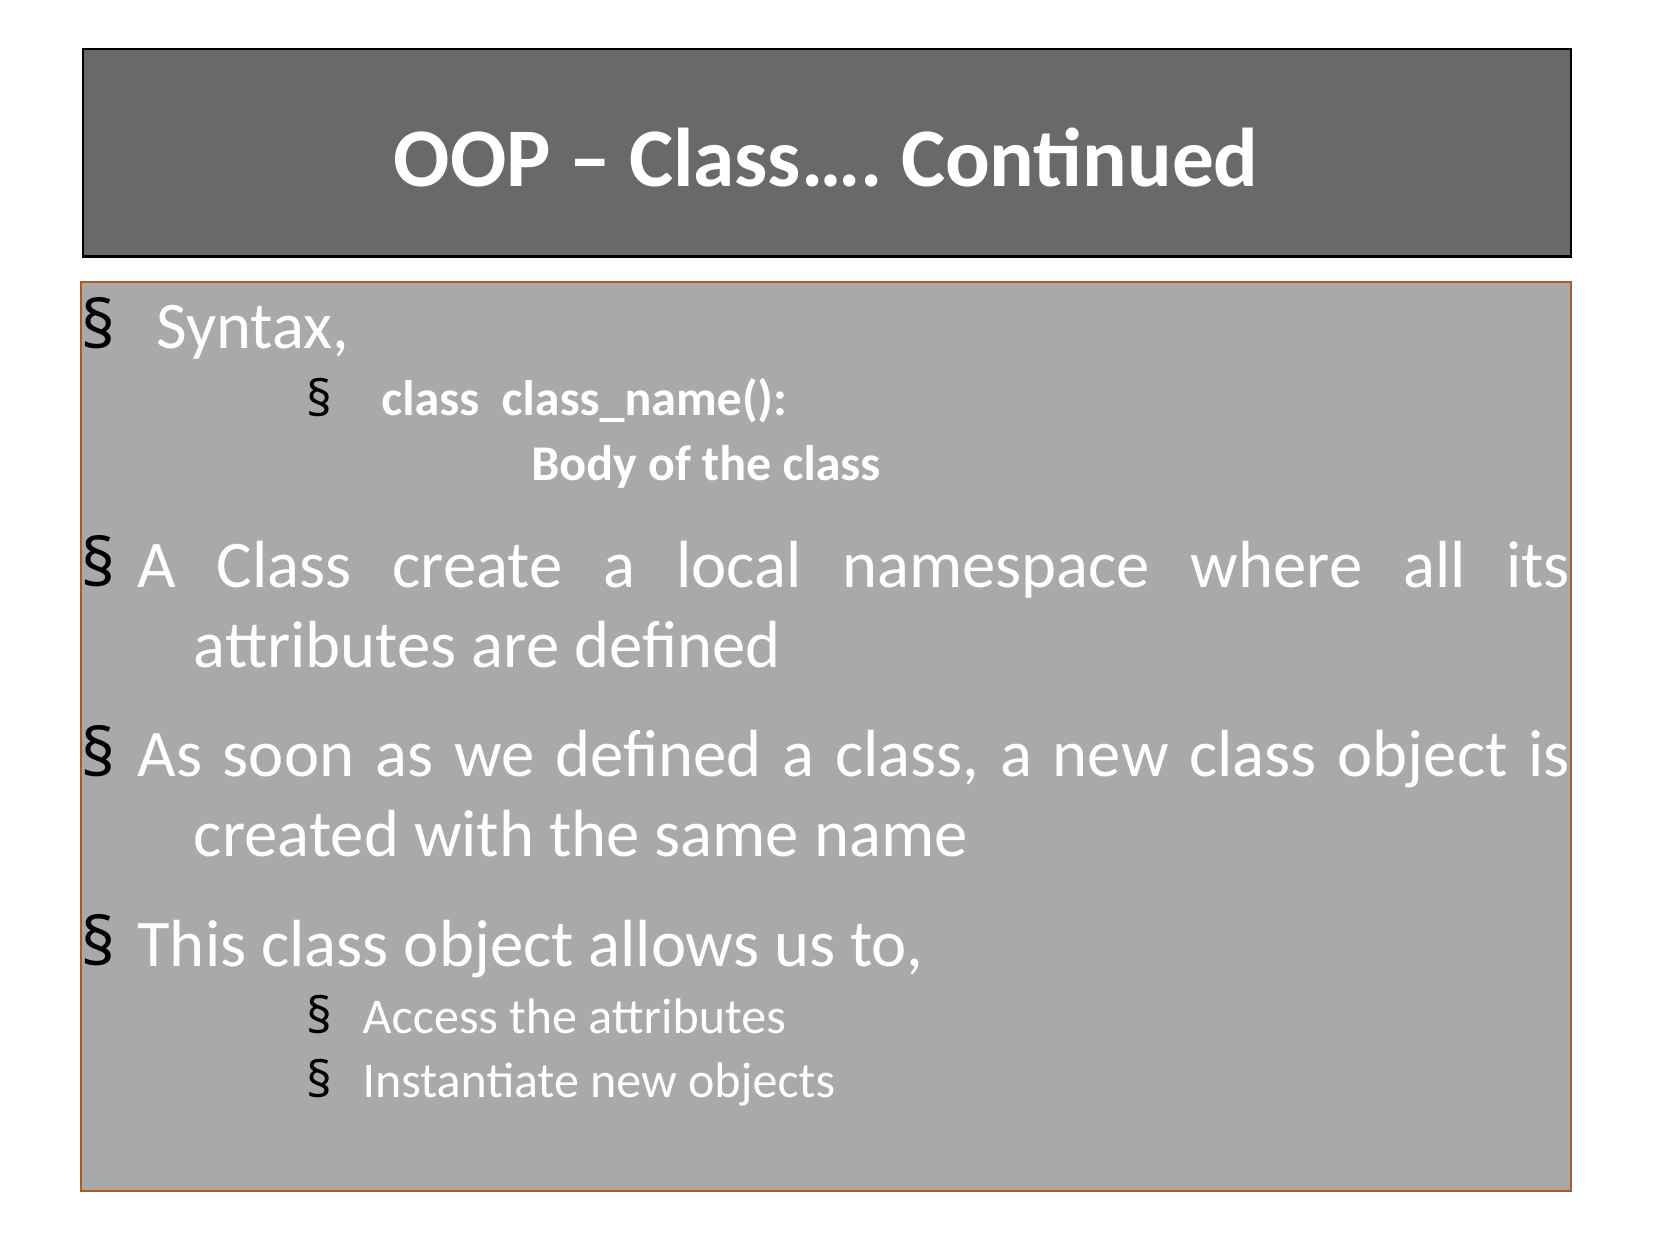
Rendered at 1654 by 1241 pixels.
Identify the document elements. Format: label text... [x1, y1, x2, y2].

title OOP – Class…. Continued [82, 49, 1571, 257]
list Syntax, class class_name(): Body of the class A Class create a local namespace where all its attributes are defined As soon as we defined a class, a new class object is created with the same name This class object allows us to, Access the attributes Instantiate new objects [81, 282, 1571, 1191]
